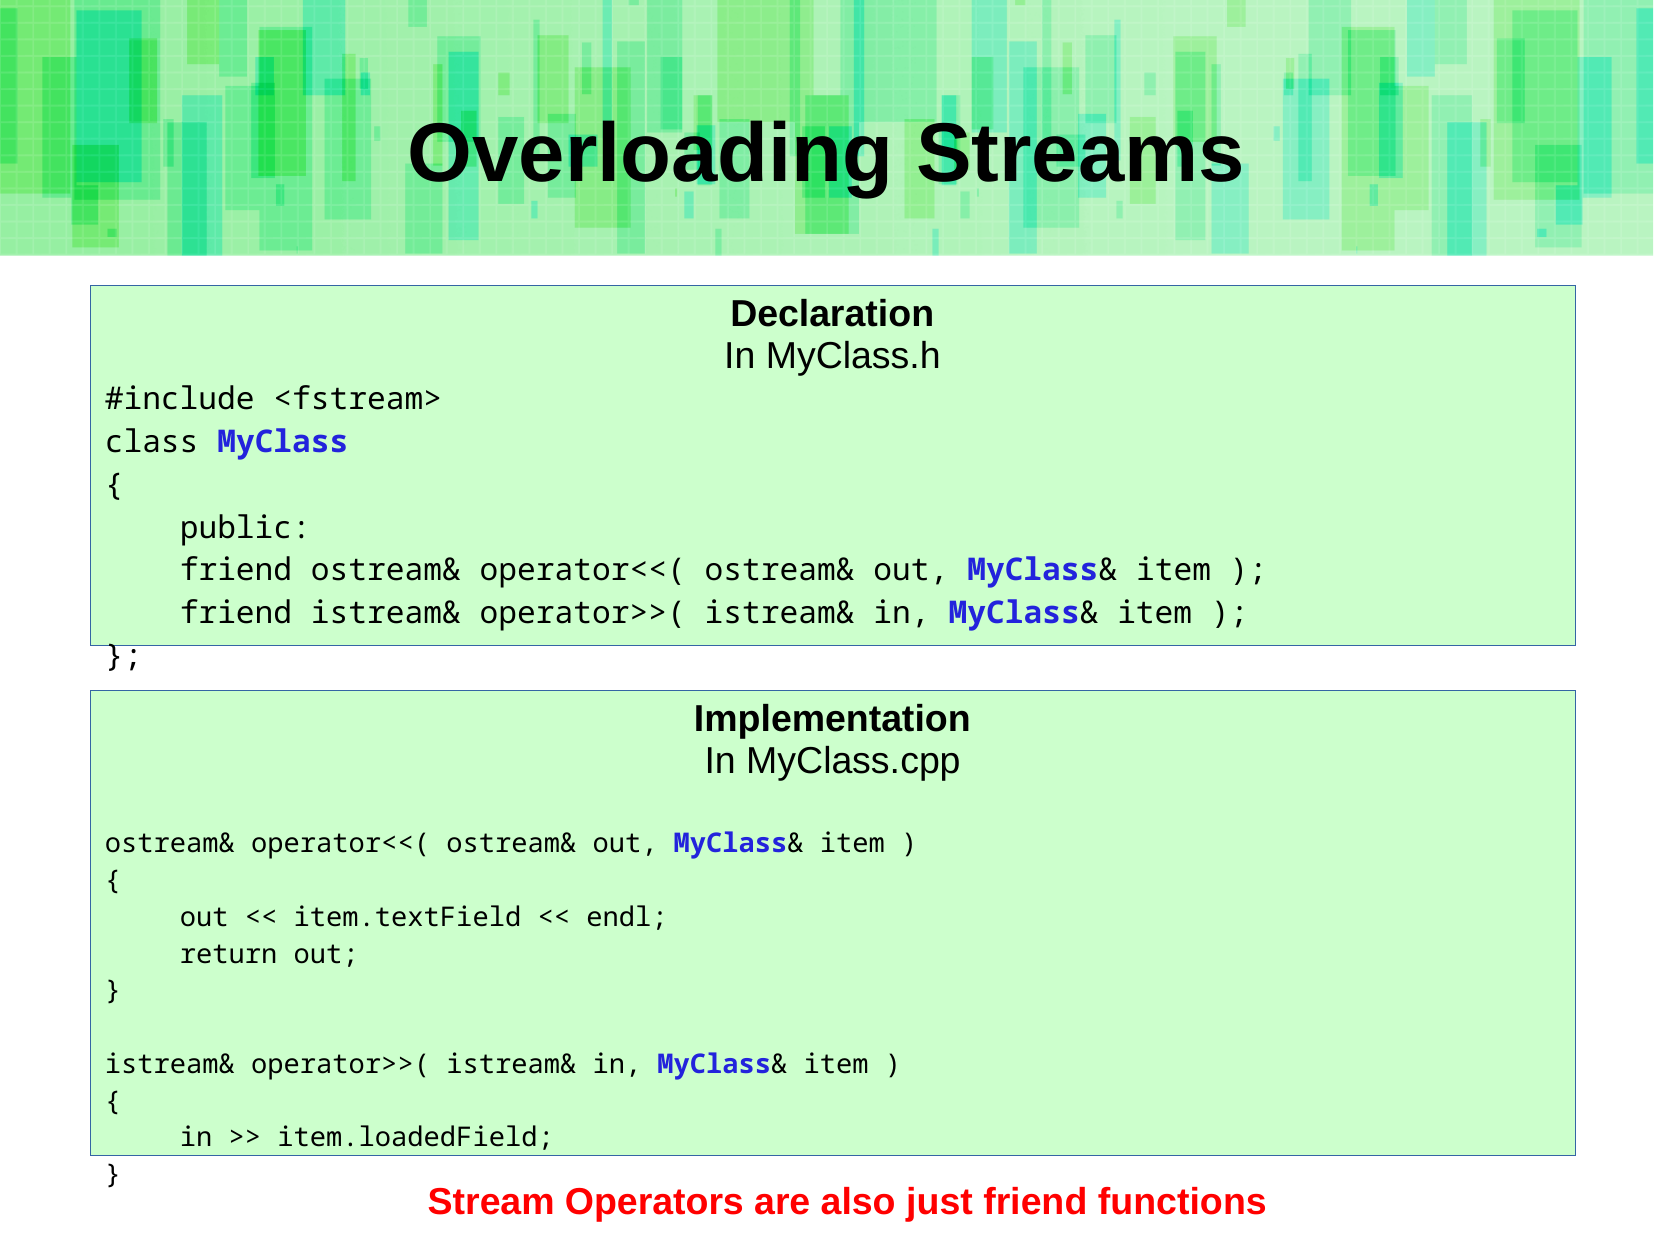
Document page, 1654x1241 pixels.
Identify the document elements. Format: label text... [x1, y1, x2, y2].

picture [0, 0, 1654, 1241]
text_box Declaration In MyClass.h #include <fstream> class MyClass { public: friend ostream& operator<<( ostream& out, MyClass& item ); friend istream& operator>>( istream& in, MyClass& item ); }; [90, 285, 1576, 646]
text_box Implementation In MyClass.cpp ostream& operator<<( ostream& out, MyClass& item ) { out << item.textField << endl; return out; } istream& operator>>( istream& in, MyClass& item ) { in >> item.loadedField; } [90, 690, 1576, 1156]
text_box Stream Operators are also just friend functions [255, 1173, 1441, 1230]
title Overloading Streams [82, 49, 1571, 257]
